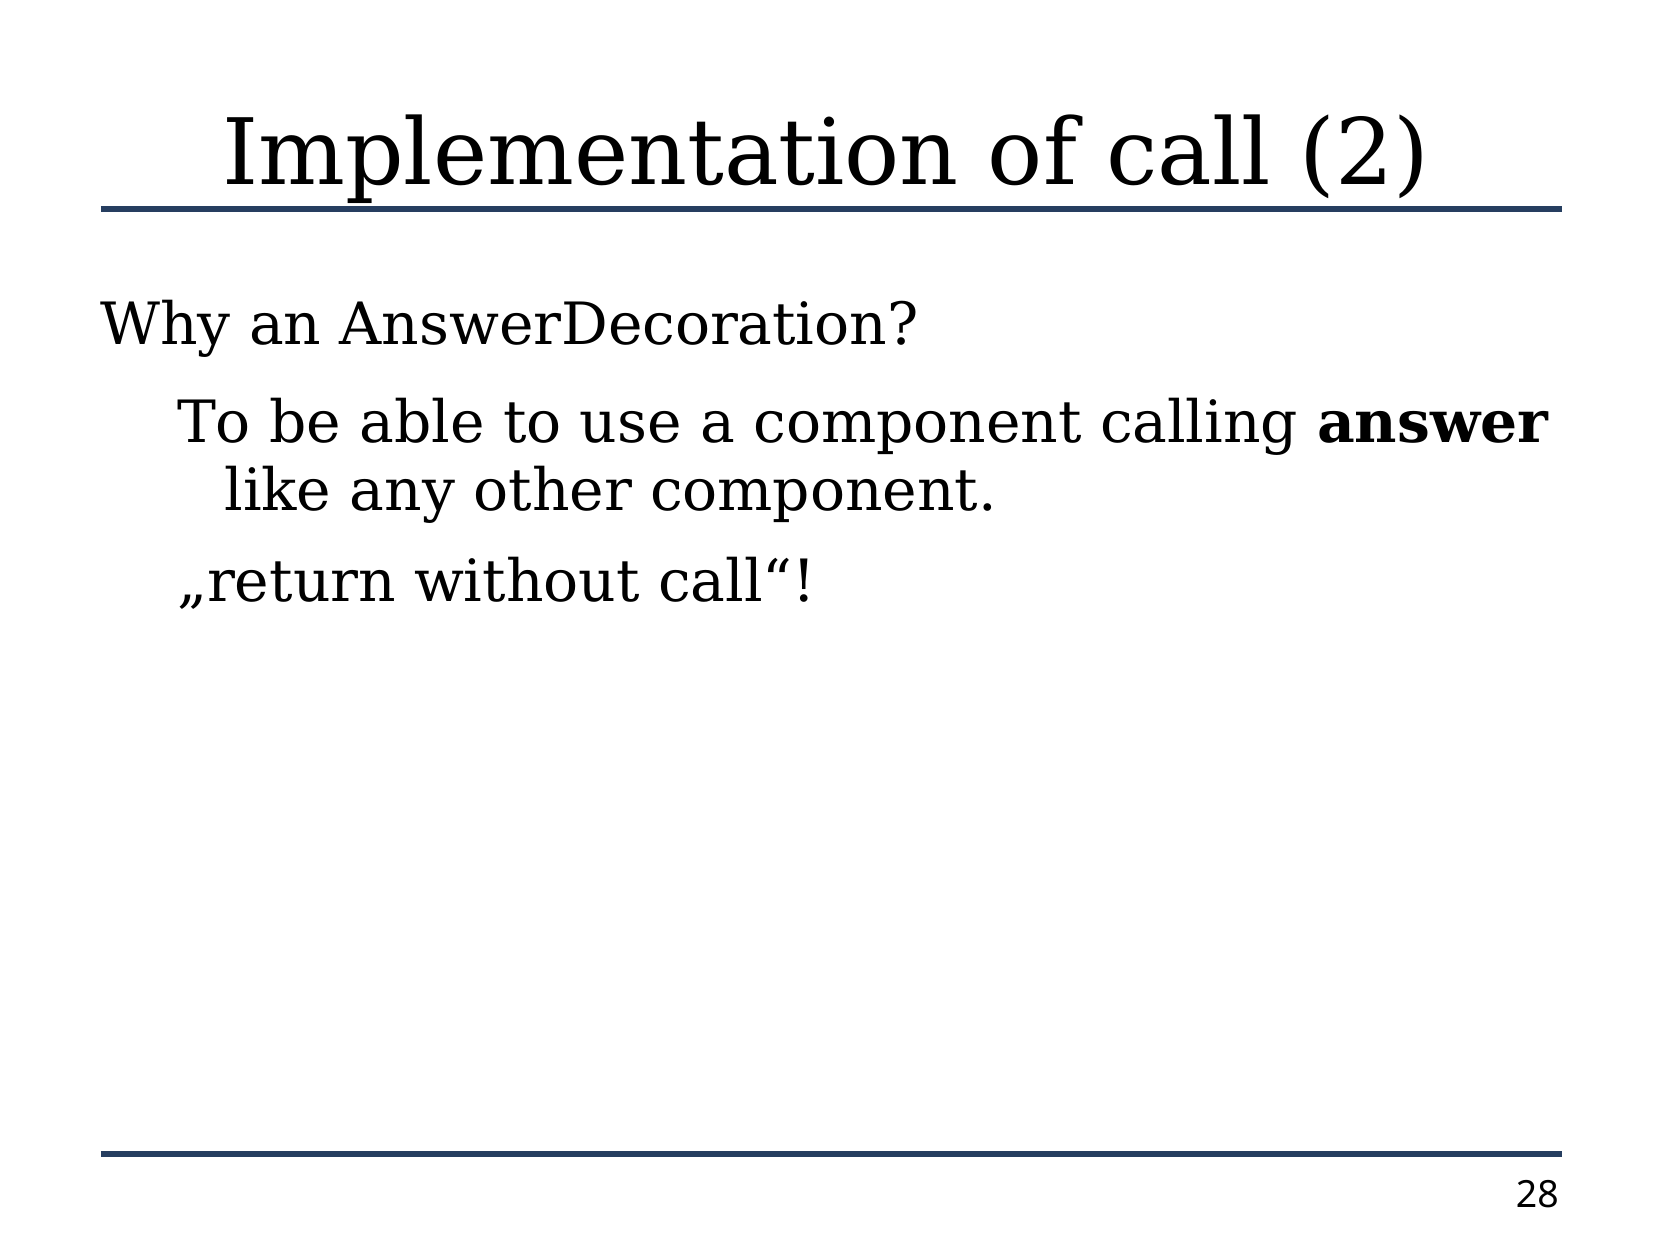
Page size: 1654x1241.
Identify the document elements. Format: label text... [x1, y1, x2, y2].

title Implementation of call (2) [82, 49, 1571, 257]
list Why an AnswerDecoration? To be able to use a component calling answer like any other component. „return without call“! [82, 290, 1571, 616]
